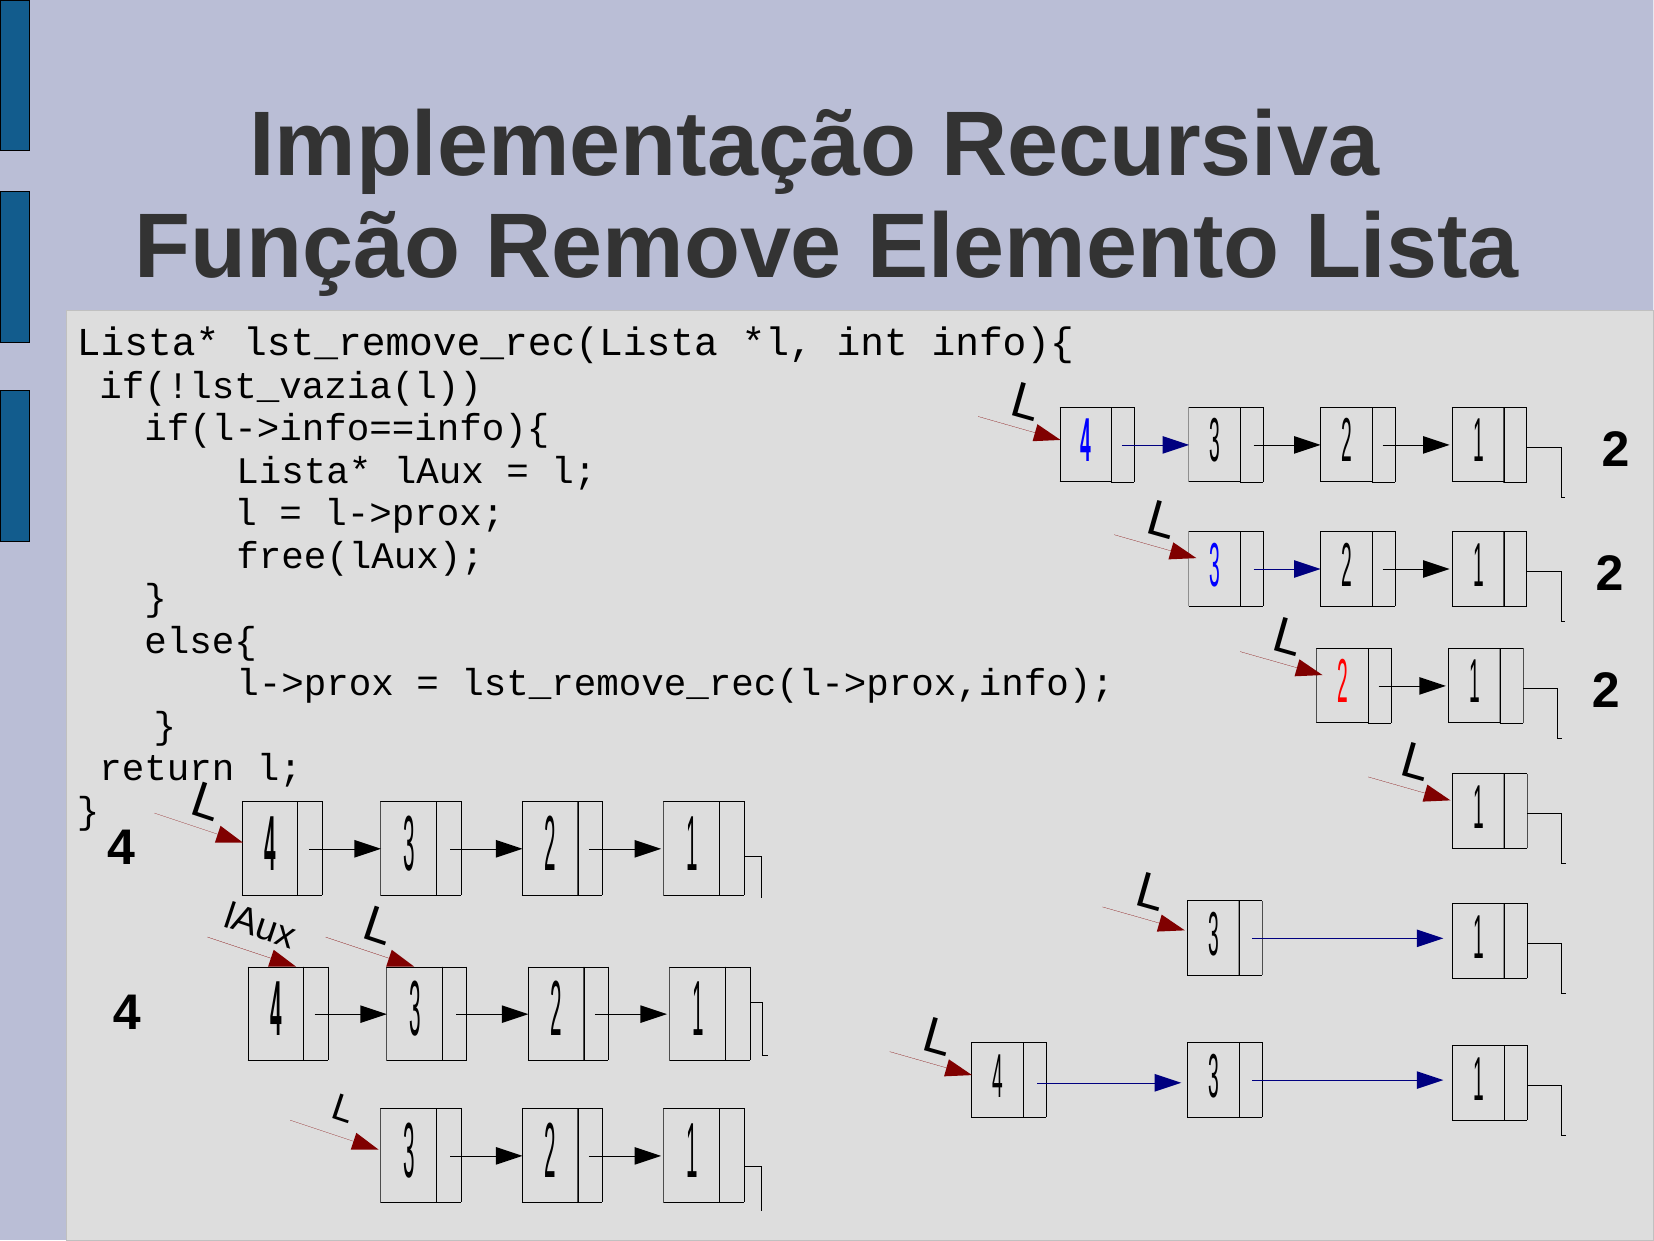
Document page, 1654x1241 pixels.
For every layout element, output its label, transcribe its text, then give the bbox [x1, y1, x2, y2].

text_box 4 [112, 984, 141, 1042]
chart [1320, 407, 1396, 487]
text_box 2 [1601, 421, 1630, 479]
title Implementação Recursiva Função Remove Elemento Lista [121, 91, 1534, 299]
list Lista* lst_remove_rec(Lista *l, int info){ if(!lst_vazia(l)) if(l->info==info){ Lista* lAux = l; l = l->prox; free(lAux); } else{ l->prox = lst_remove_rec(l->prox,info); } return l; } [59, 322, 1182, 860]
chart [971, 1042, 1047, 1123]
chart [1448, 648, 1524, 728]
chart [1452, 903, 1528, 984]
chart [1451, 531, 1528, 611]
chart [380, 801, 462, 902]
chart [1451, 407, 1528, 487]
chart [1188, 531, 1265, 611]
chart [247, 966, 330, 1068]
text_box 2 [1591, 662, 1620, 720]
chart [521, 1108, 604, 1209]
chart [521, 801, 604, 902]
chart [669, 966, 751, 1068]
chart [1320, 531, 1396, 611]
chart [1187, 1042, 1263, 1123]
chart [1451, 773, 1528, 854]
chart [386, 966, 468, 1068]
text_box 4 [107, 818, 135, 877]
chart [1452, 1045, 1528, 1125]
chart [663, 1108, 745, 1209]
chart [1316, 648, 1393, 728]
text_box 2 [1595, 545, 1624, 603]
chart [380, 1108, 462, 1209]
chart [1059, 407, 1136, 487]
chart [1188, 407, 1265, 487]
chart [663, 801, 745, 902]
chart [1187, 900, 1263, 981]
chart [241, 801, 324, 902]
chart [527, 966, 610, 1068]
